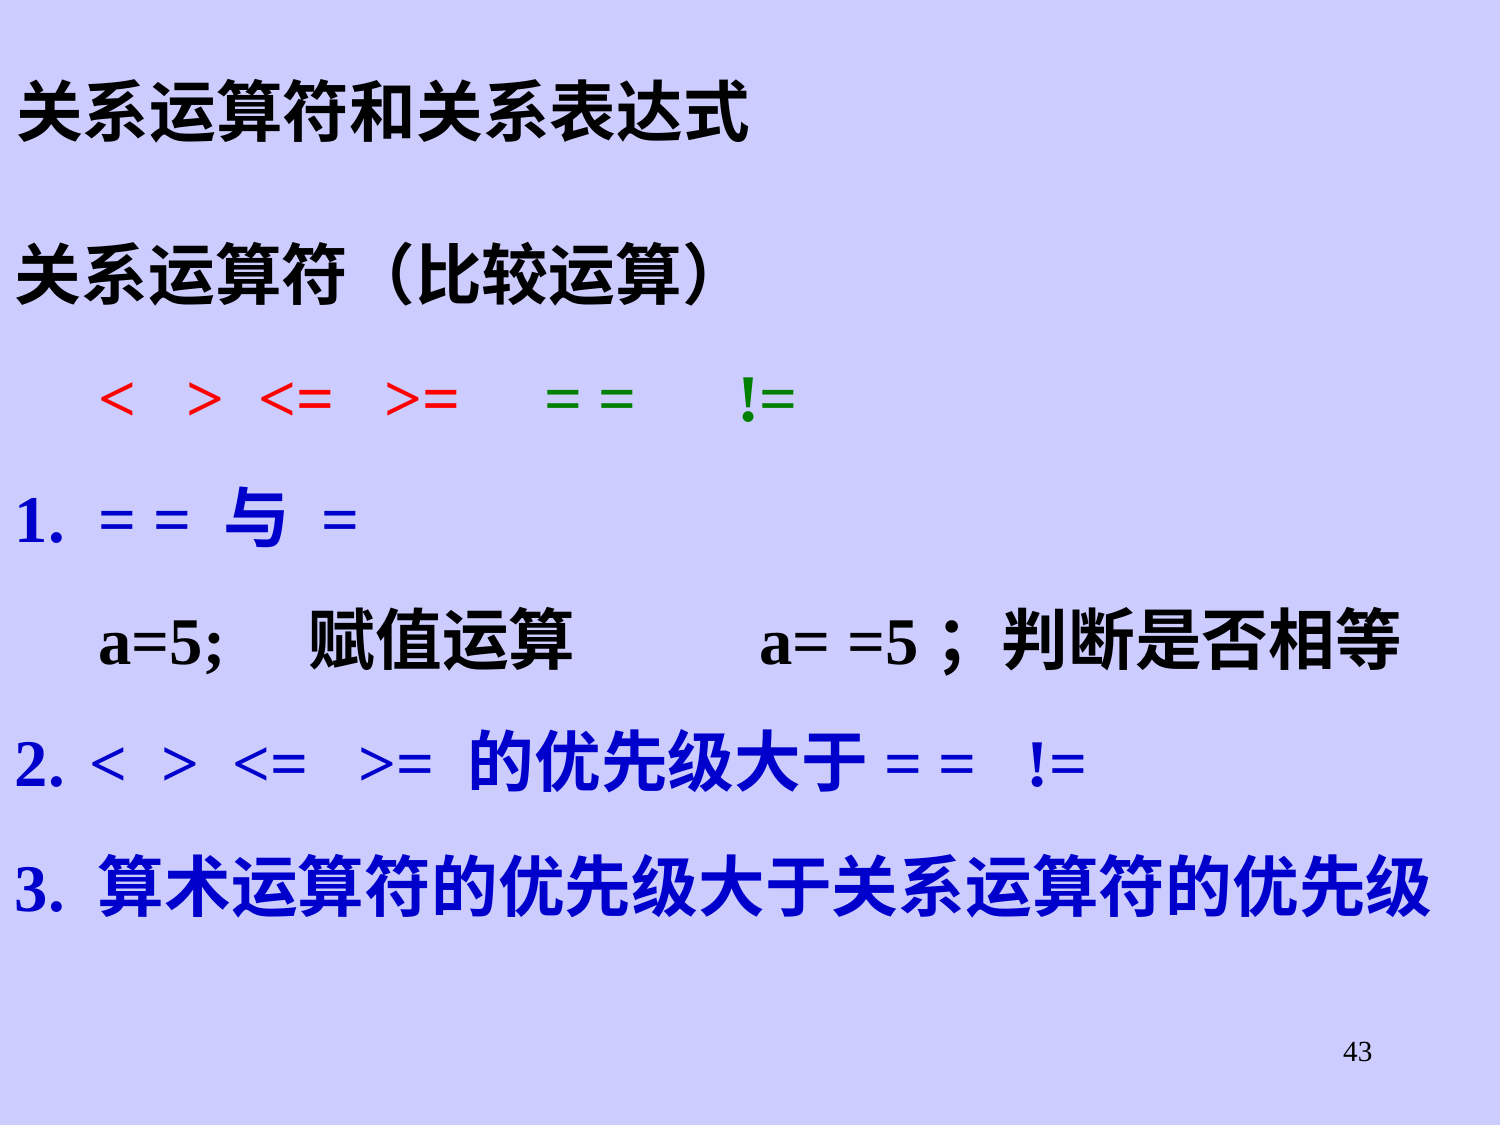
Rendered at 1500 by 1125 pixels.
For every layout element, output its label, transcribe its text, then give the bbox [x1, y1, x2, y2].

text_box 3. 算术运算符的优先级大于关系运算符的优先级 [0, 837, 1500, 933]
text_box <编号> [1074, 1025, 1388, 1101]
text_box 关系运算符（比较运算） < > <= >= = = != = = 与 = a=5; 赋值运算 a= =5；判断是否相等 [0, 224, 1500, 686]
text_box 关系运算符和关系表达式 [1, 62, 766, 158]
text_box < > <= >= 的优先级大于= = != [0, 712, 1500, 808]
